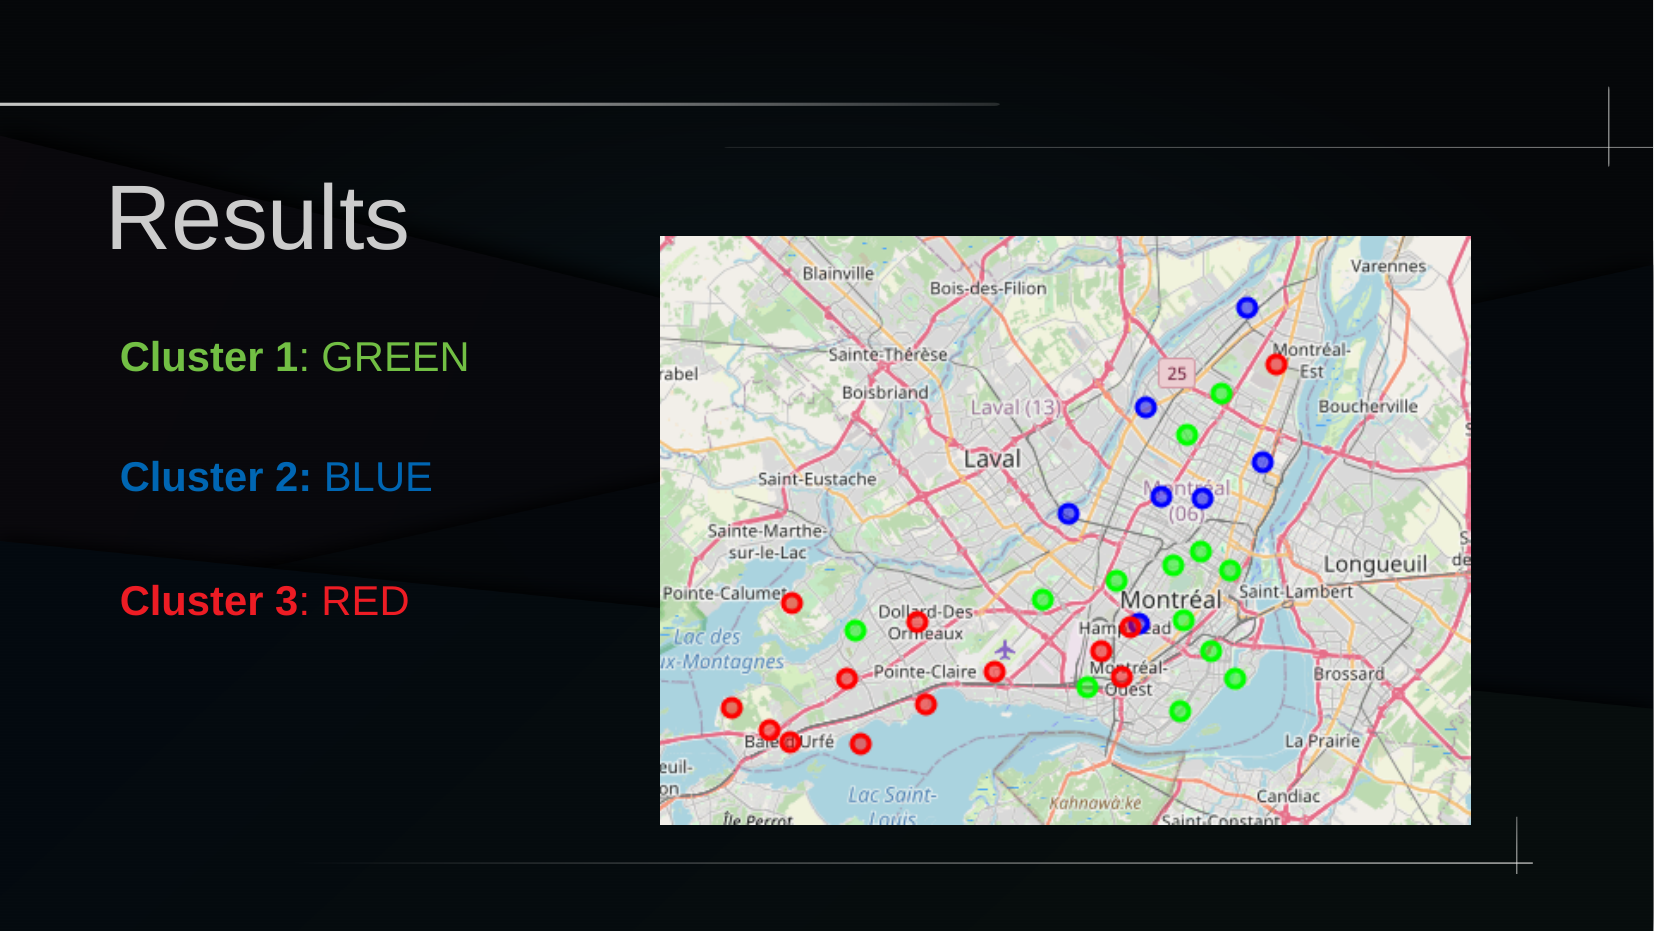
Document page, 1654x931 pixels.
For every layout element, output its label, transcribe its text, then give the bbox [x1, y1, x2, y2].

text_box Cluster 1: GREEN [105, 326, 631, 406]
text_box Cluster 2: BLUE [105, 446, 631, 526]
text_box Cluster 3: RED [105, 570, 631, 649]
title Results [105, 165, 1606, 272]
picture [0, 0, 1654, 931]
